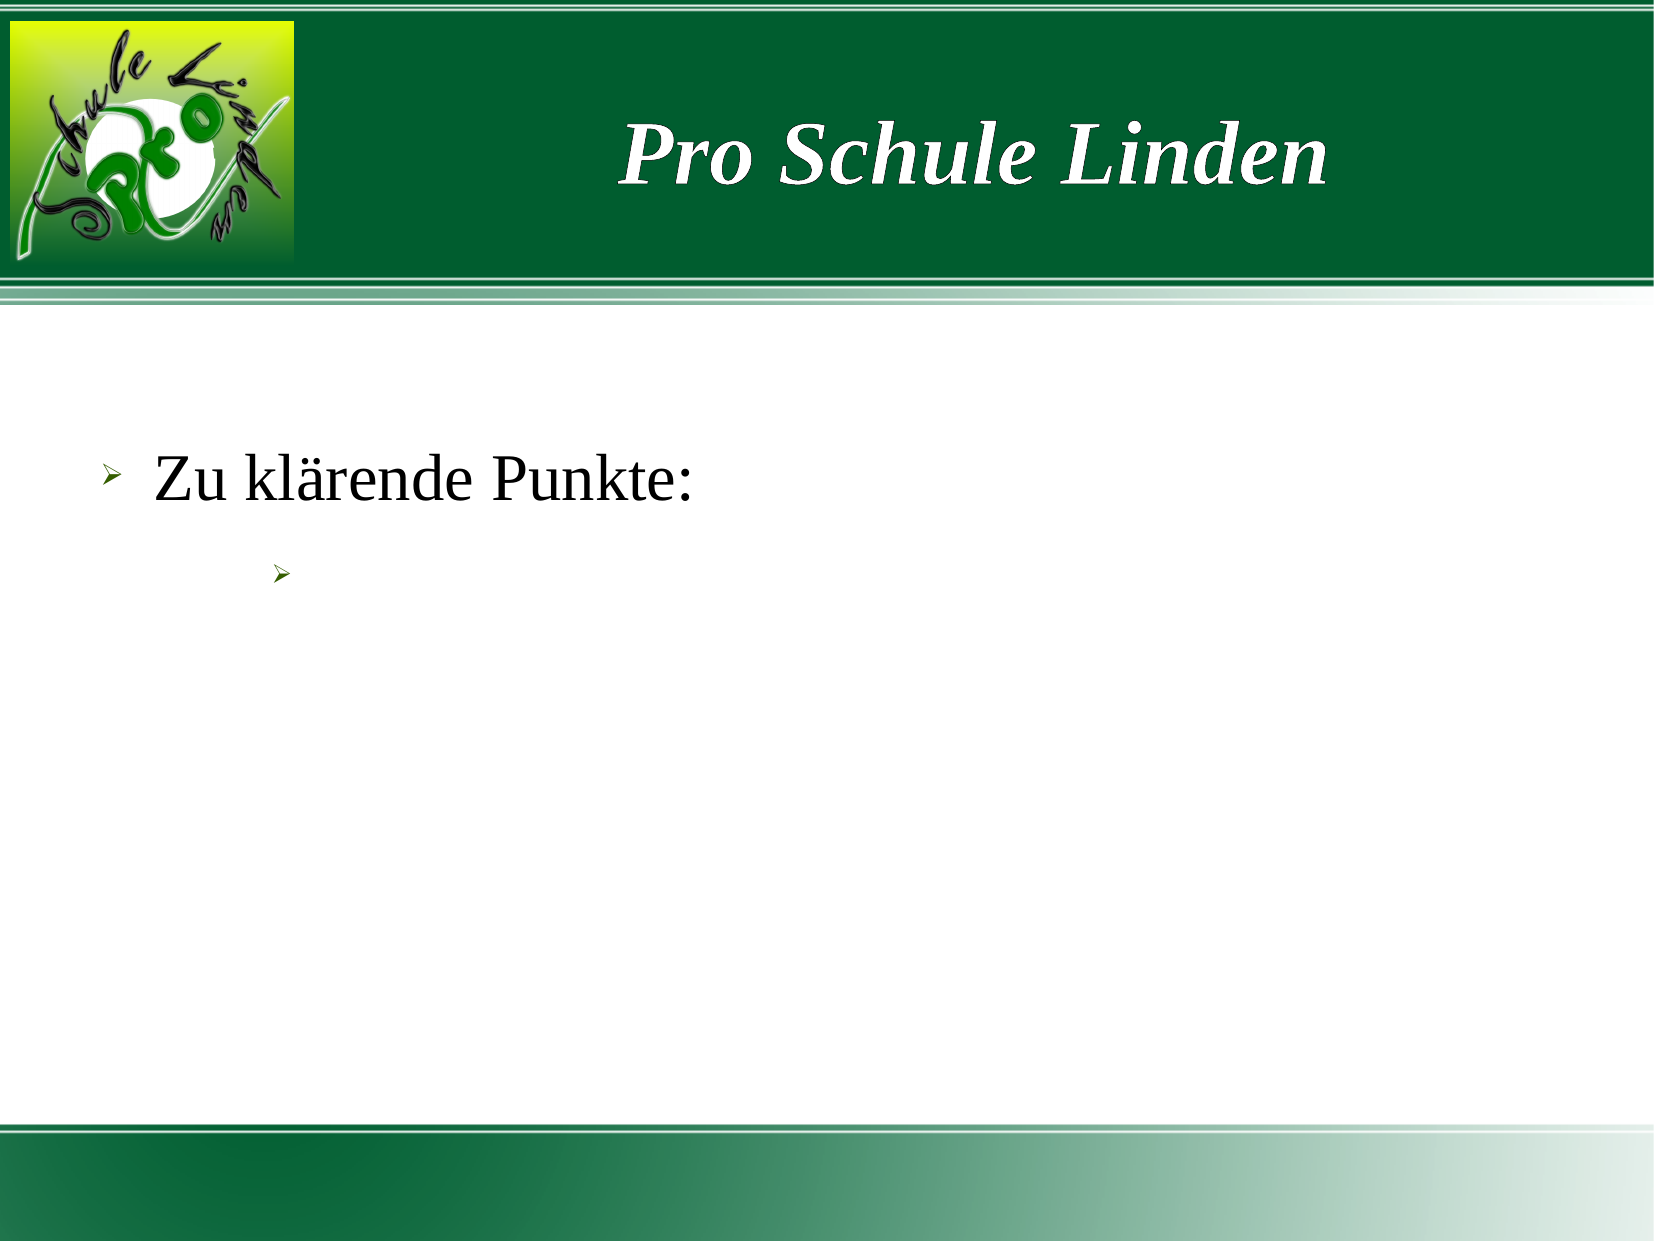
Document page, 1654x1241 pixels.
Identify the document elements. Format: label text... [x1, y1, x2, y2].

list Zu klärende Punkte: [82, 337, 1571, 1052]
picture [0, 1123, 1654, 1241]
title Pro Schule Linden [324, 49, 1625, 257]
picture [0, 0, 1654, 305]
